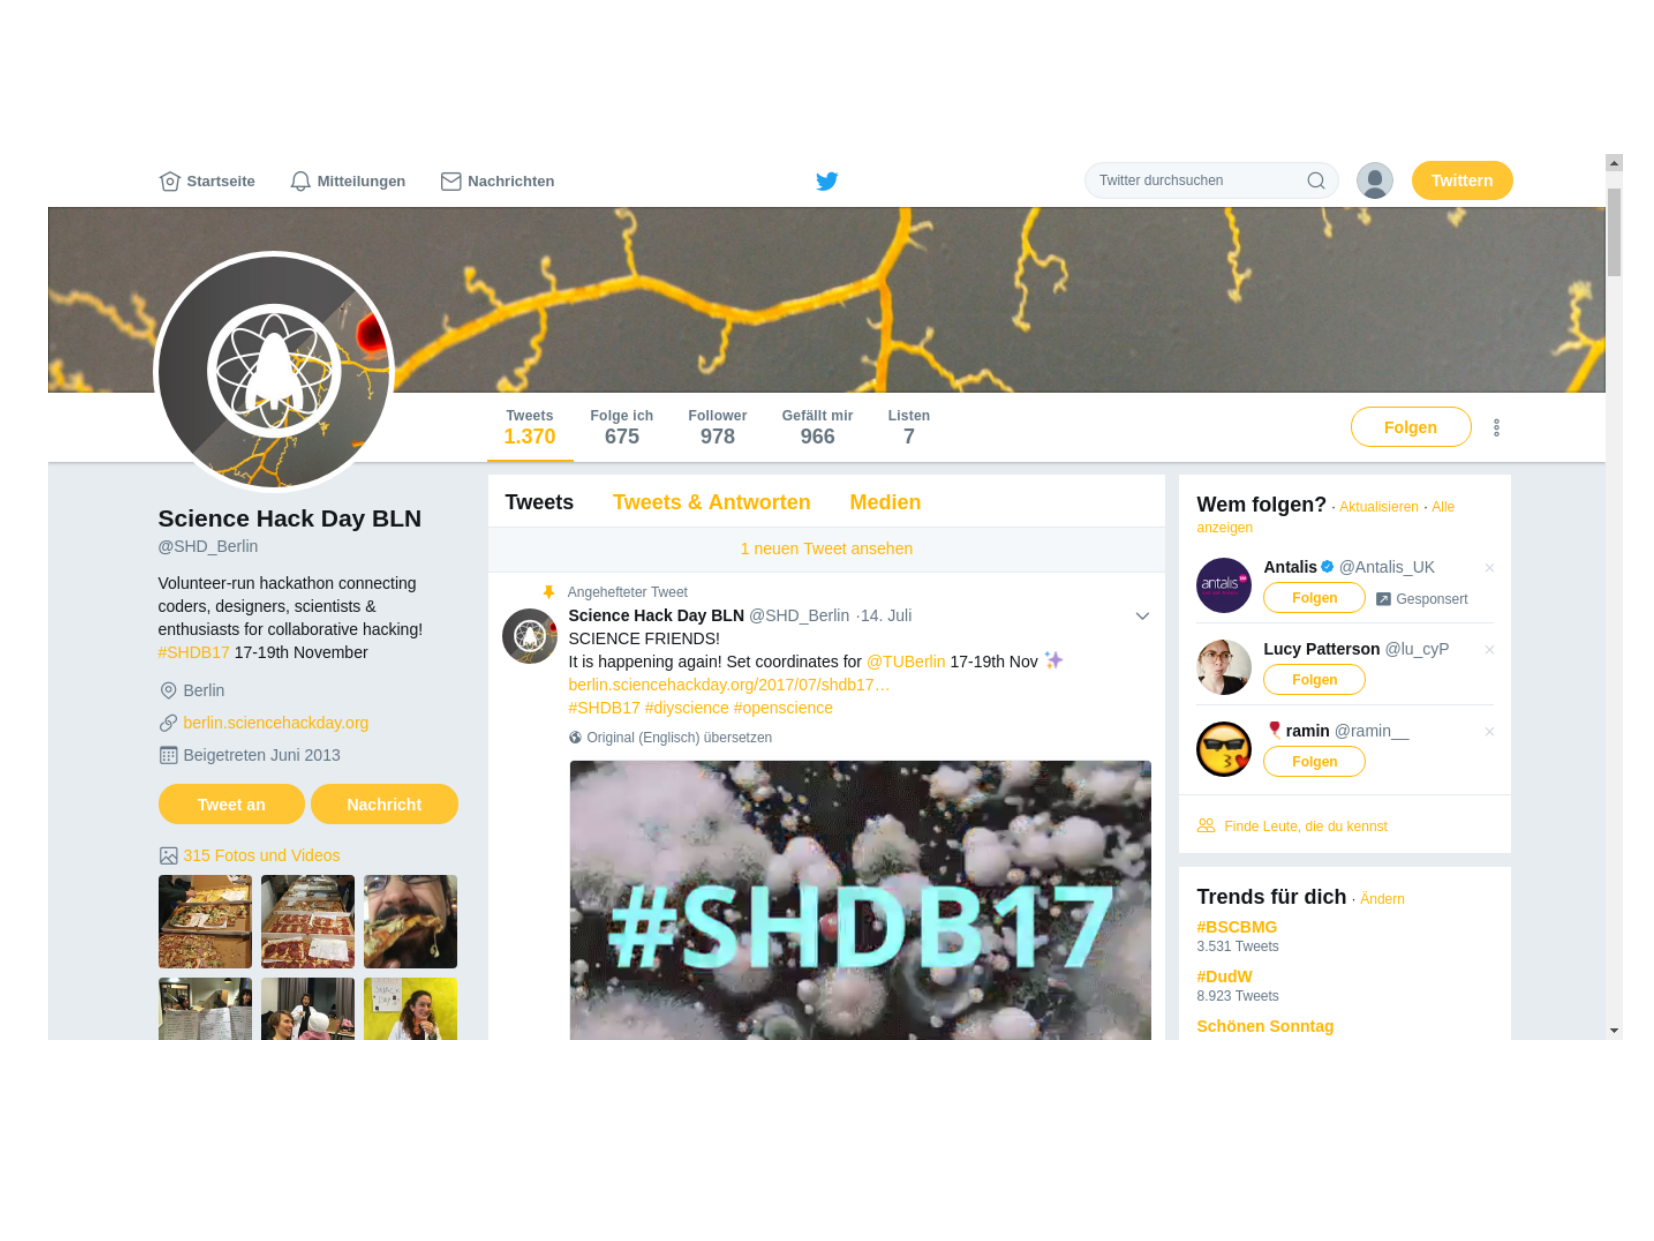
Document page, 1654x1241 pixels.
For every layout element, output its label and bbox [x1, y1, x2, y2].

picture [48, 154, 1623, 1040]
